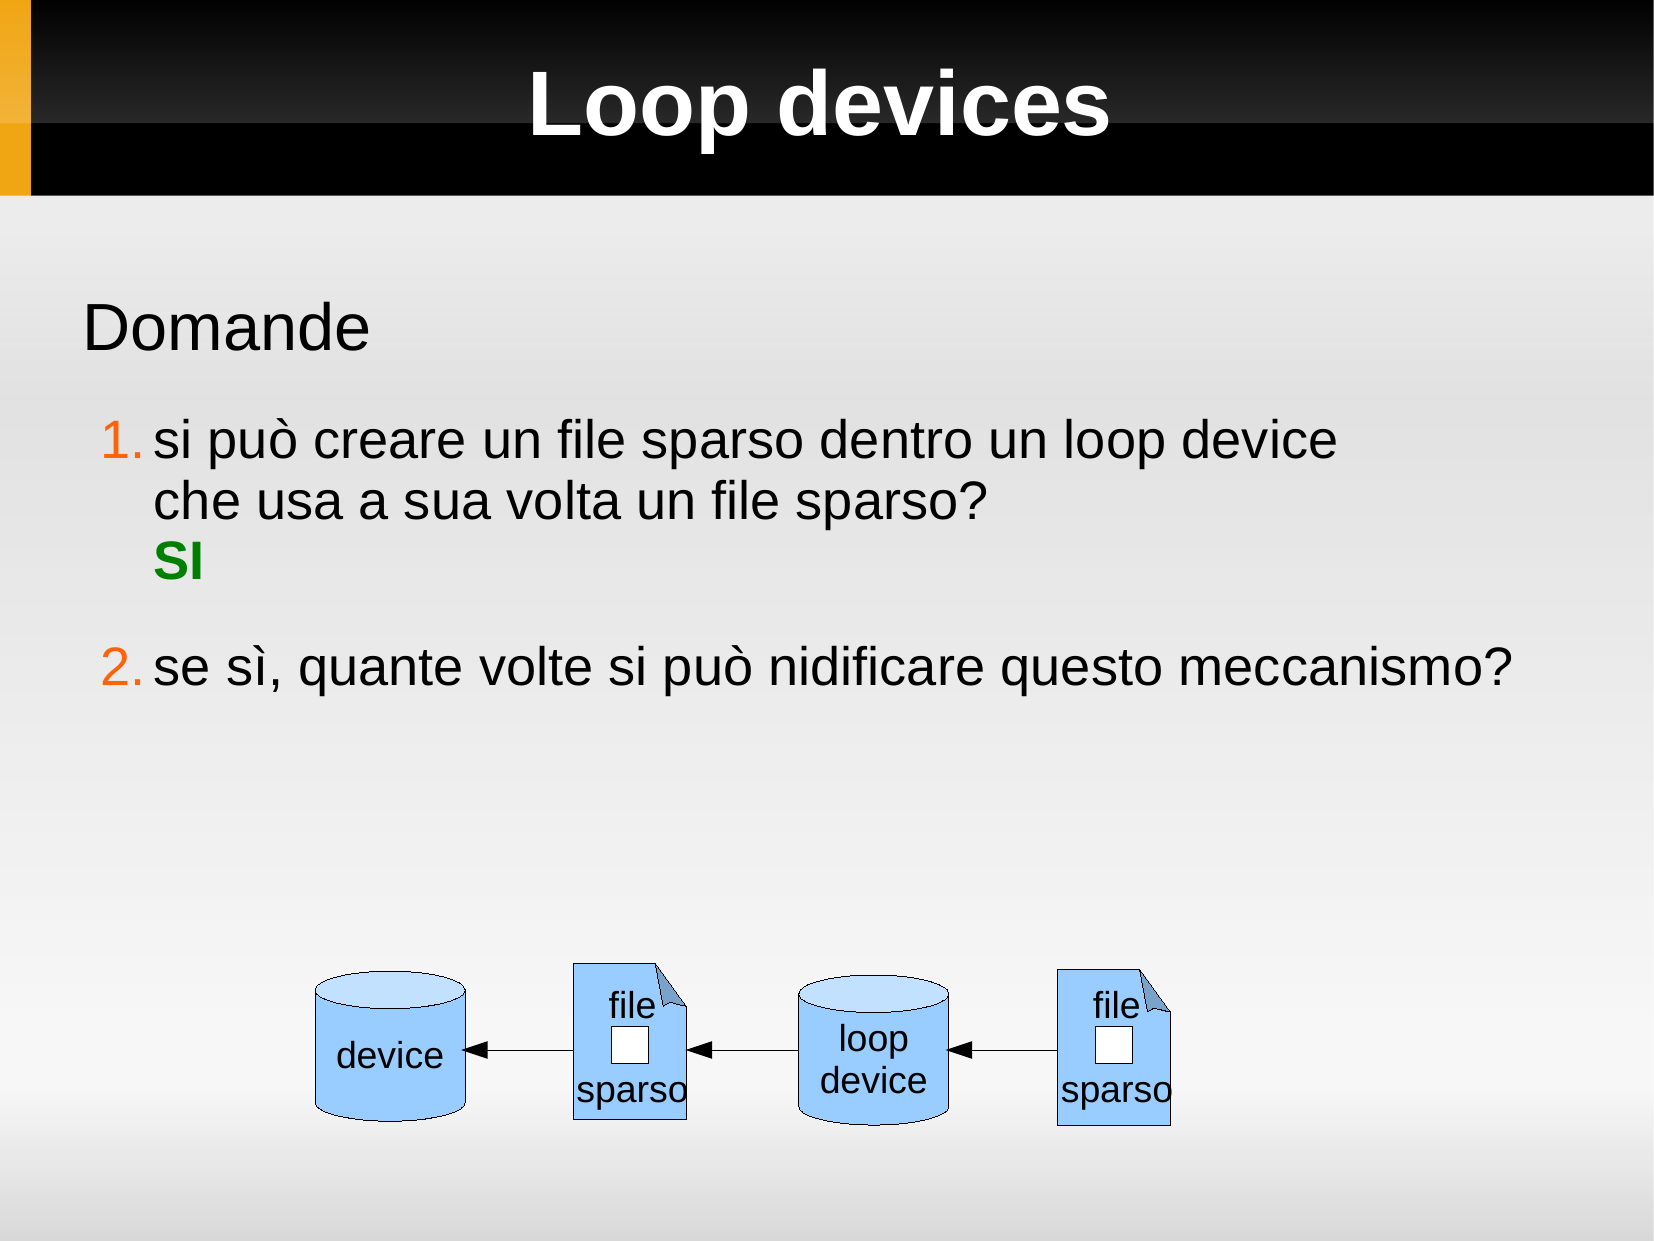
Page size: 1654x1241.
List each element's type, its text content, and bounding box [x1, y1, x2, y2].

text_box device [315, 991, 466, 1122]
list Domande si può creare un file sparso dentro un loop device che usa a sua volta un file sparso? SI se sì, quante volte si può nidificare questo meccanismo? [82, 290, 1571, 938]
picture [0, 0, 1654, 1241]
text_box [1095, 1026, 1133, 1064]
text_box [573, 963, 666, 977]
text_box [1057, 969, 1146, 977]
text_box file sparso [561, 977, 704, 1119]
title Loop devices [76, 0, 1565, 208]
text_box file sparso [1045, 977, 1188, 1119]
text_box [1057, 1119, 1171, 1126]
text_box loop device [798, 995, 949, 1126]
